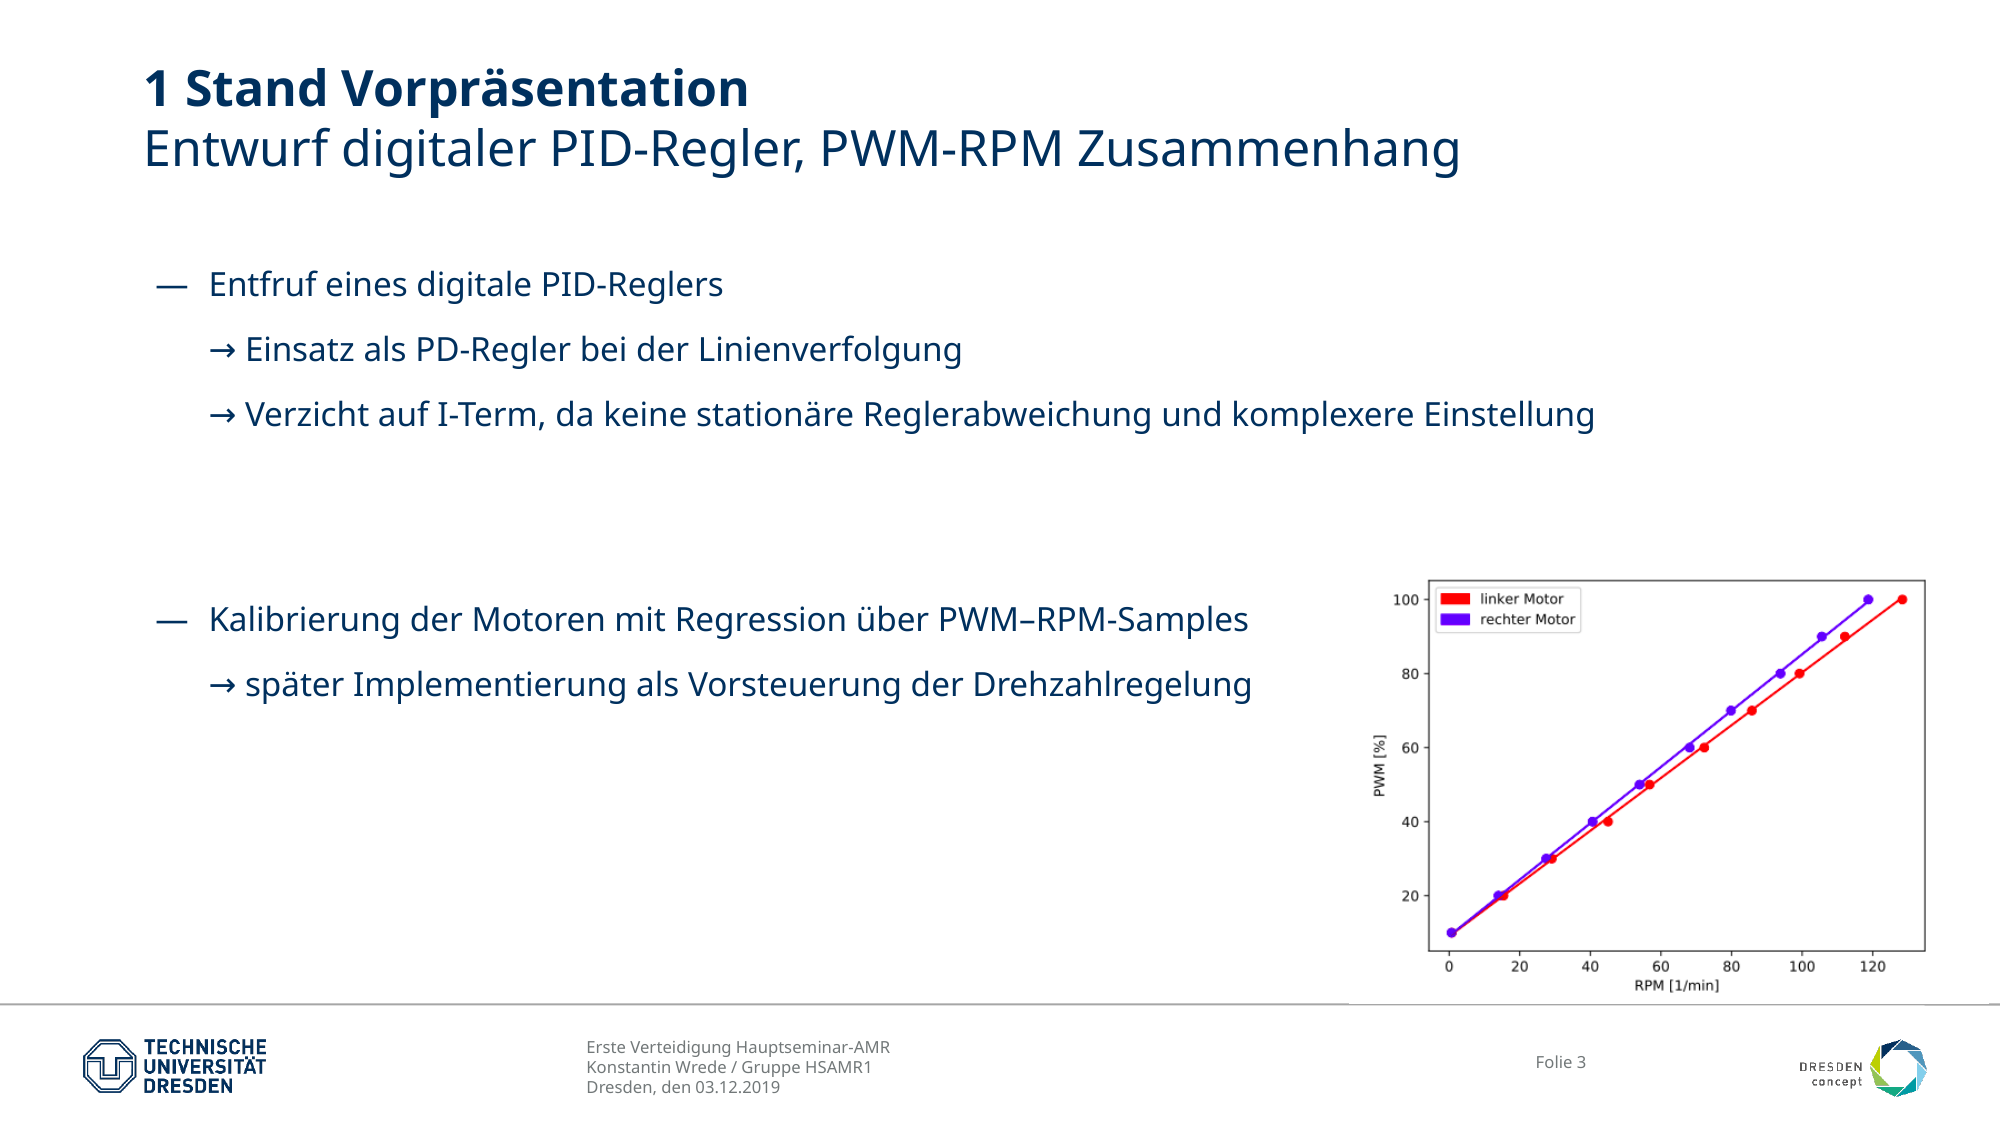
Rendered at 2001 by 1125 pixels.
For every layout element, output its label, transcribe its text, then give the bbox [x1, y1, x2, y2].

picture [1800, 1039, 1927, 1097]
list Entfruf eines digitale PID-Reglers → Einsatz als PD-Regler bei der Linienverfolgung → Verzicht auf I-Term, da keine stationäre Reglerabweichung und komplexere Einstellung Kalibrierung der Motoren mit Regression über PWM–RPM-Samples → später Implementierung als Vorsteuerung der Drehzahlregelung [143, 198, 1861, 874]
picture [1349, 523, 1989, 1004]
picture [83, 1039, 266, 1093]
title 1 Stand Vorpräsentation Entwurf digitaler PID-Regler, PWM-RPM Zusammenhang [143, 56, 1880, 169]
